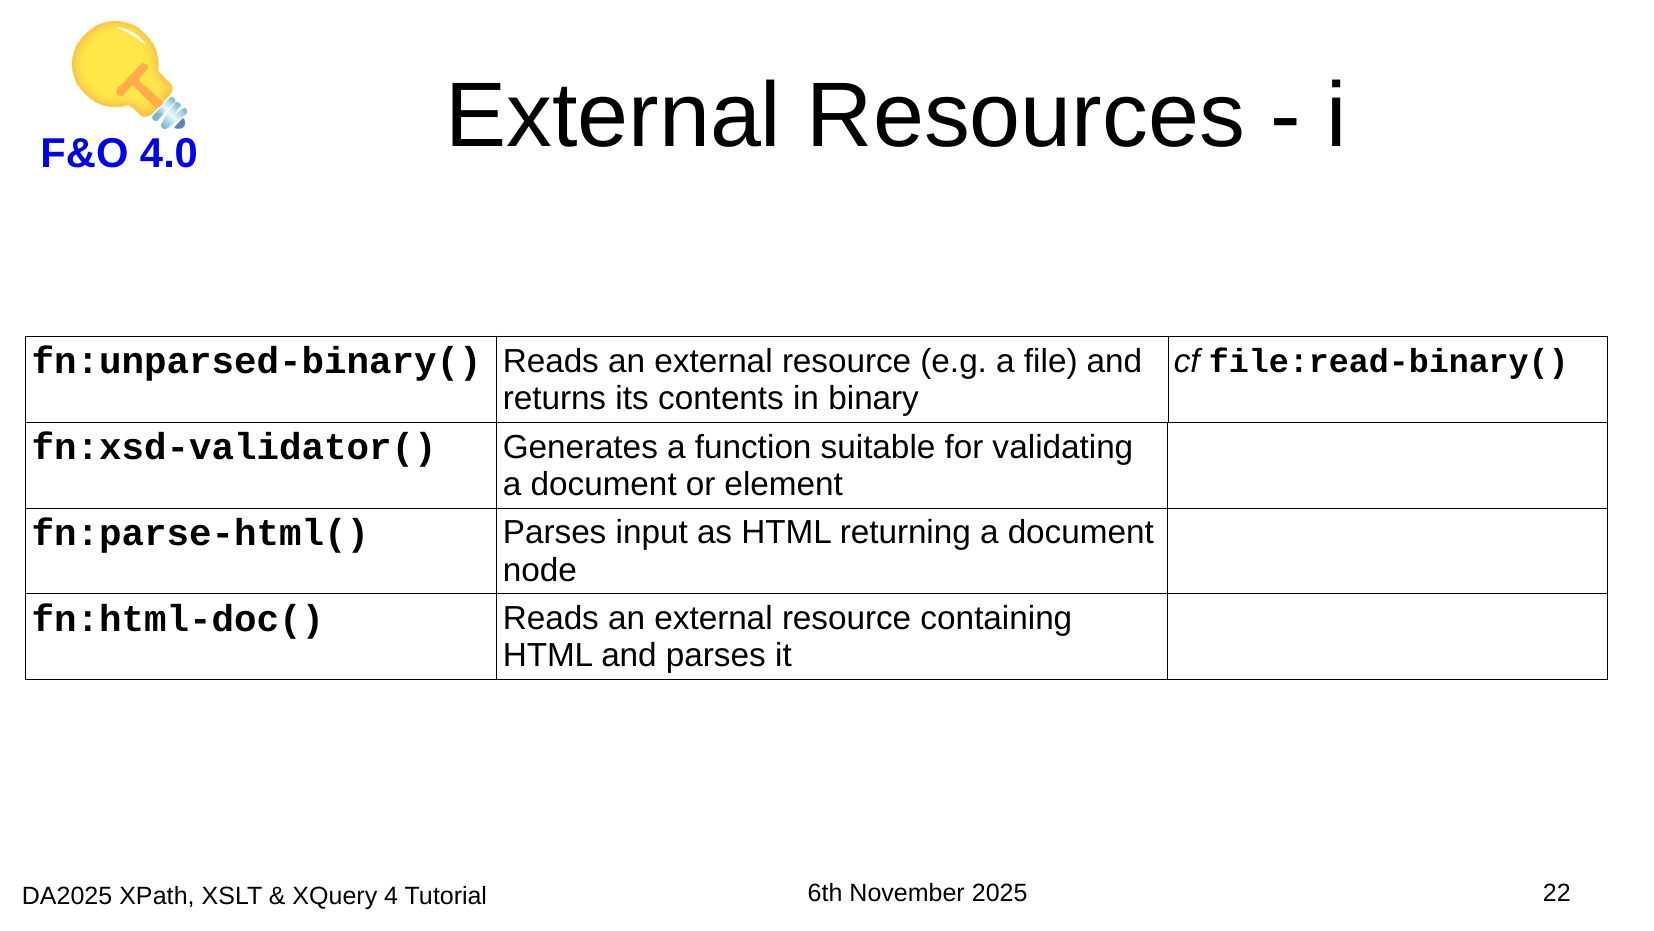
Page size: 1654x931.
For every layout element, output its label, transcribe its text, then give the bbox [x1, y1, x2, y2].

table_header Reads an external resource (e.g. a file) and returns its contents in binary [497, 337, 1168, 422]
table_header fn:unparsed-binary() [26, 337, 496, 422]
table_cell Reads an external resource containing HTML and parses it [497, 594, 1167, 679]
picture [72, 21, 187, 129]
table_cell [1168, 423, 1607, 508]
table_cell fn:xsd-validator() [26, 423, 496, 508]
table_cell Parses input as HTML returning a document node [497, 509, 1167, 593]
table_cell fn:html-doc() [26, 594, 496, 679]
table_cell Generates a function suitable for validating a document or element [497, 423, 1167, 508]
title External Resources - i [222, 37, 1571, 193]
table_cell [1168, 594, 1607, 679]
table_cell [1168, 509, 1607, 593]
table_cell fn:parse-html() [26, 509, 496, 593]
table_header cf file:read-binary() [1169, 337, 1607, 422]
